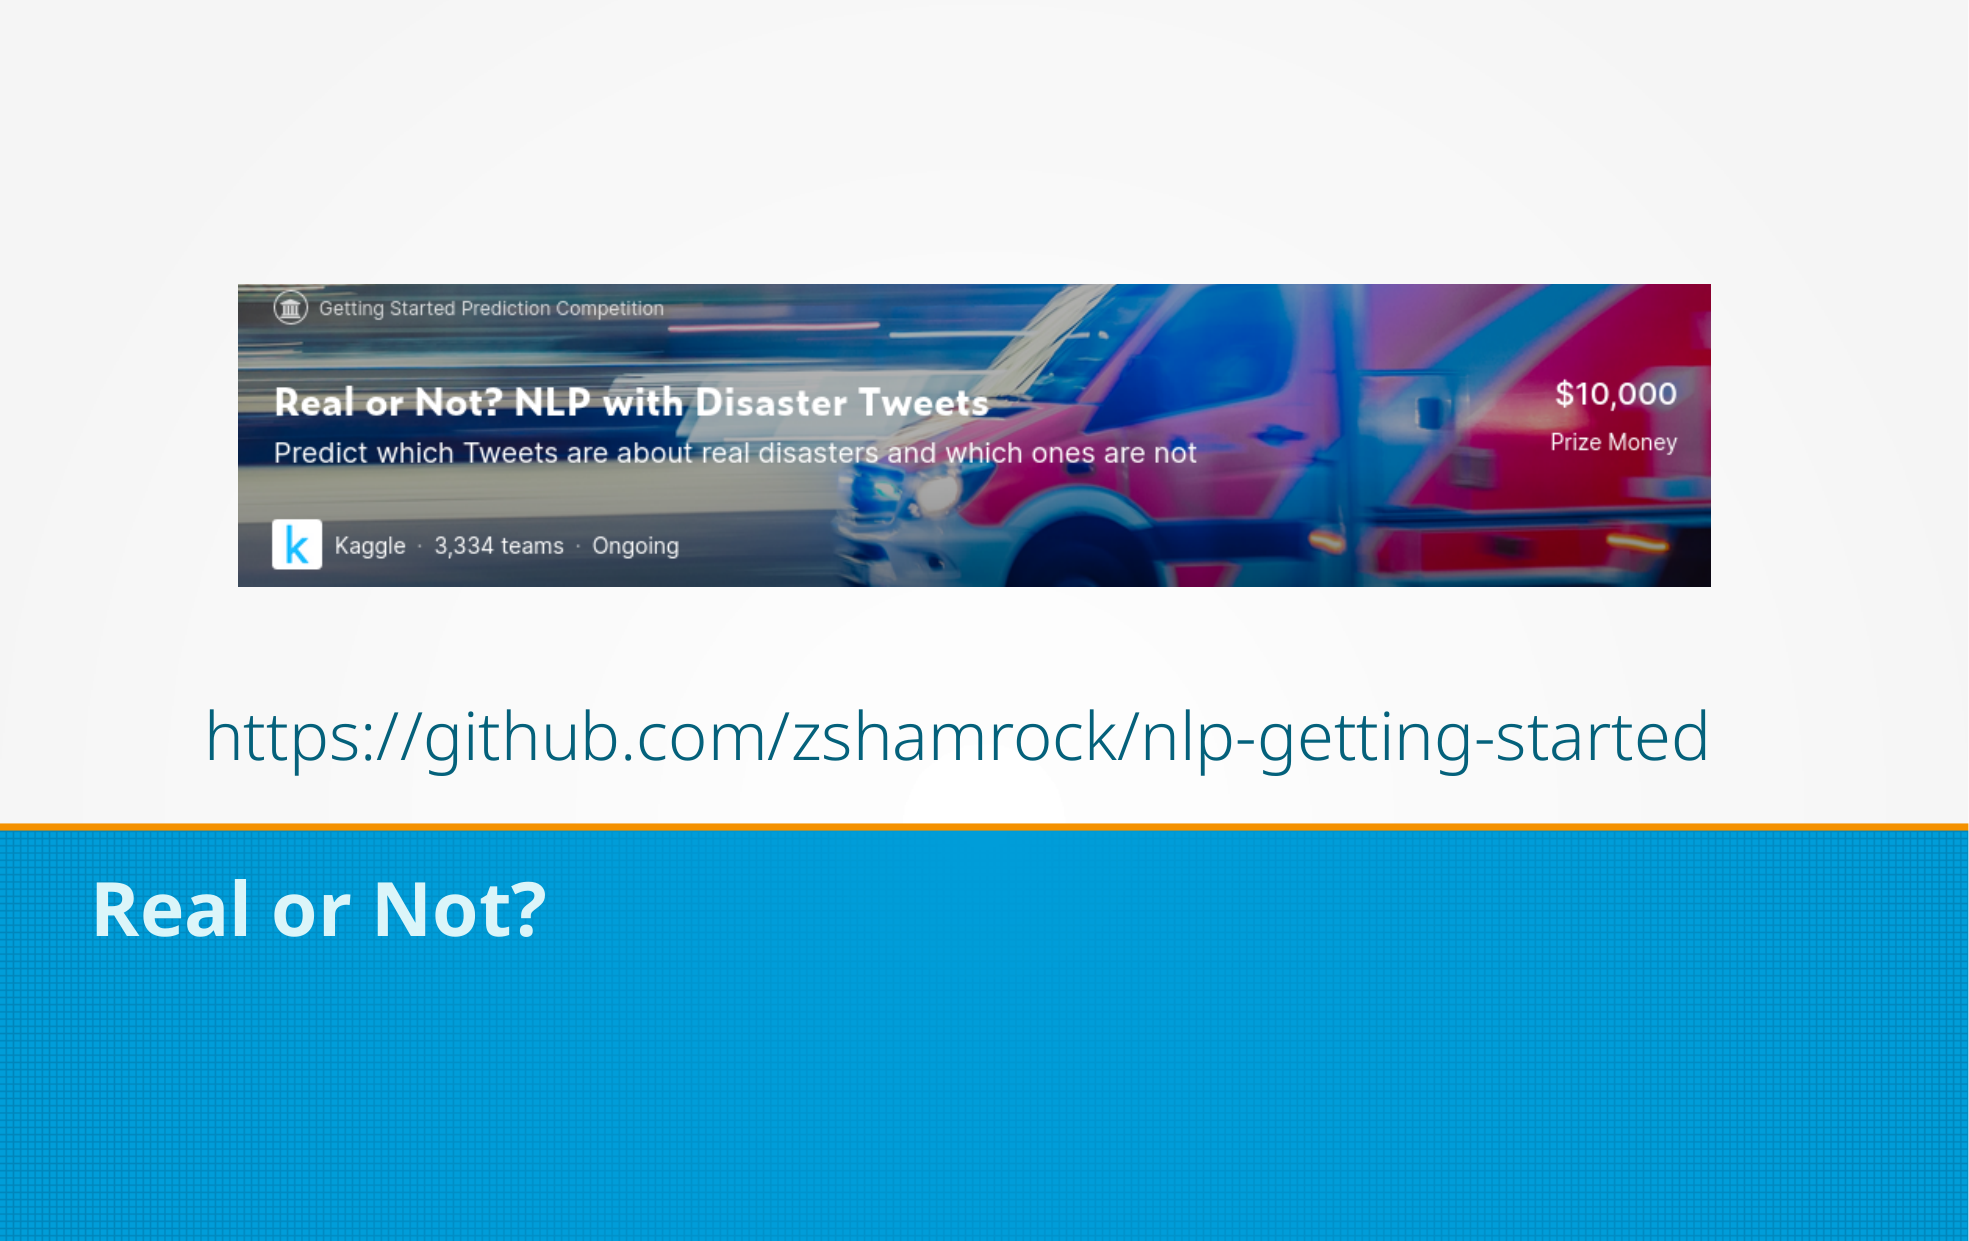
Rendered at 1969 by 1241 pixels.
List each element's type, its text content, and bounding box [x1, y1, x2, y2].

title https://github.com/zshamrock/nlp-getting-started [98, 49, 1870, 781]
subtitle Real or Not? [90, 855, 1861, 1111]
picture [0, 0, 1969, 830]
